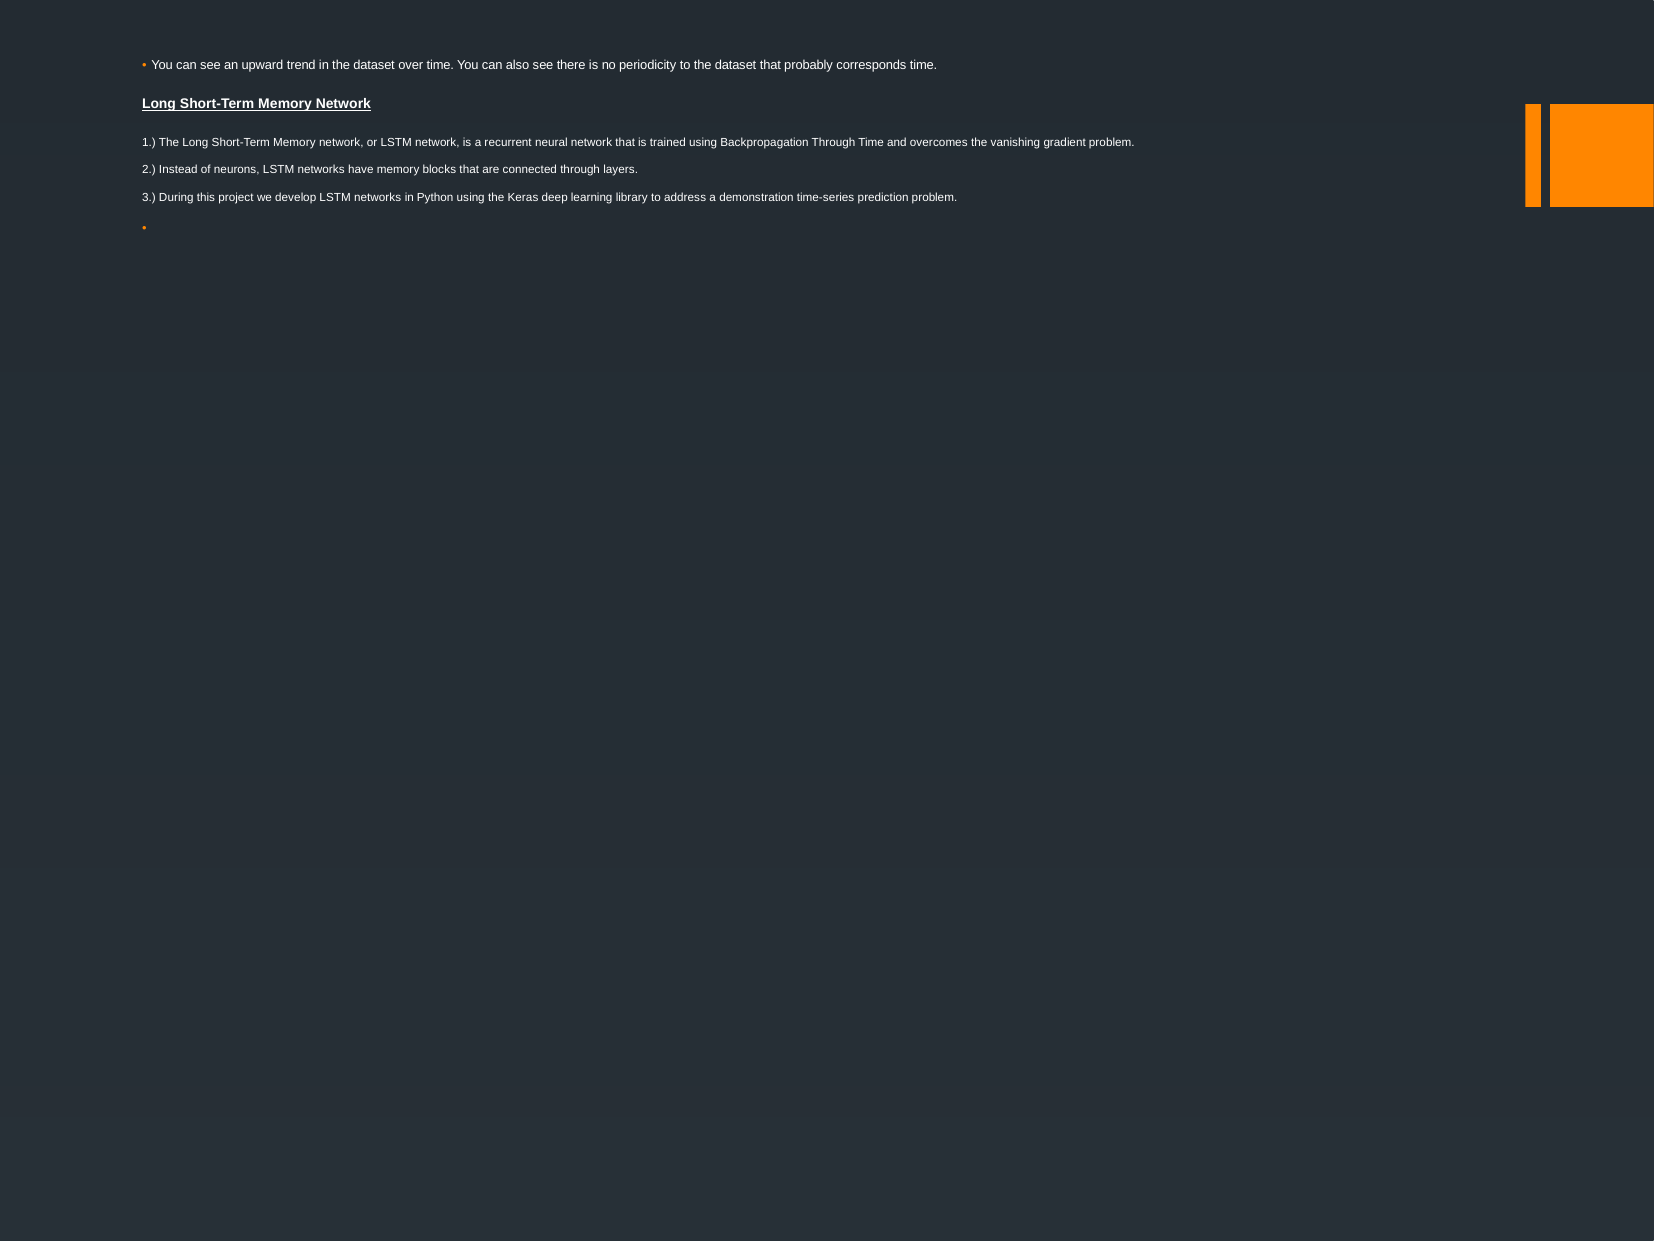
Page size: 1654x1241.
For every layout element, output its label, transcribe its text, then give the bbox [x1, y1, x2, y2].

list You can see an upward trend in the dataset over time. You can also see there is no periodicity to the dataset that probably corresponds time. Long Short-Term Memory Network 1.) The Long Short-Term Memory network, or LSTM network, is a recurrent neural network that is trained using Backpropagation Through Time and overcomes the vanishing gradient problem. 2.) Instead of neurons, LSTM networks have memory blocks that are connected through layers. 3.) During this project we develop LSTM networks in Python using the Keras deep learning library to address a demonstration time-series prediction problem. [120, 48, 1447, 229]
